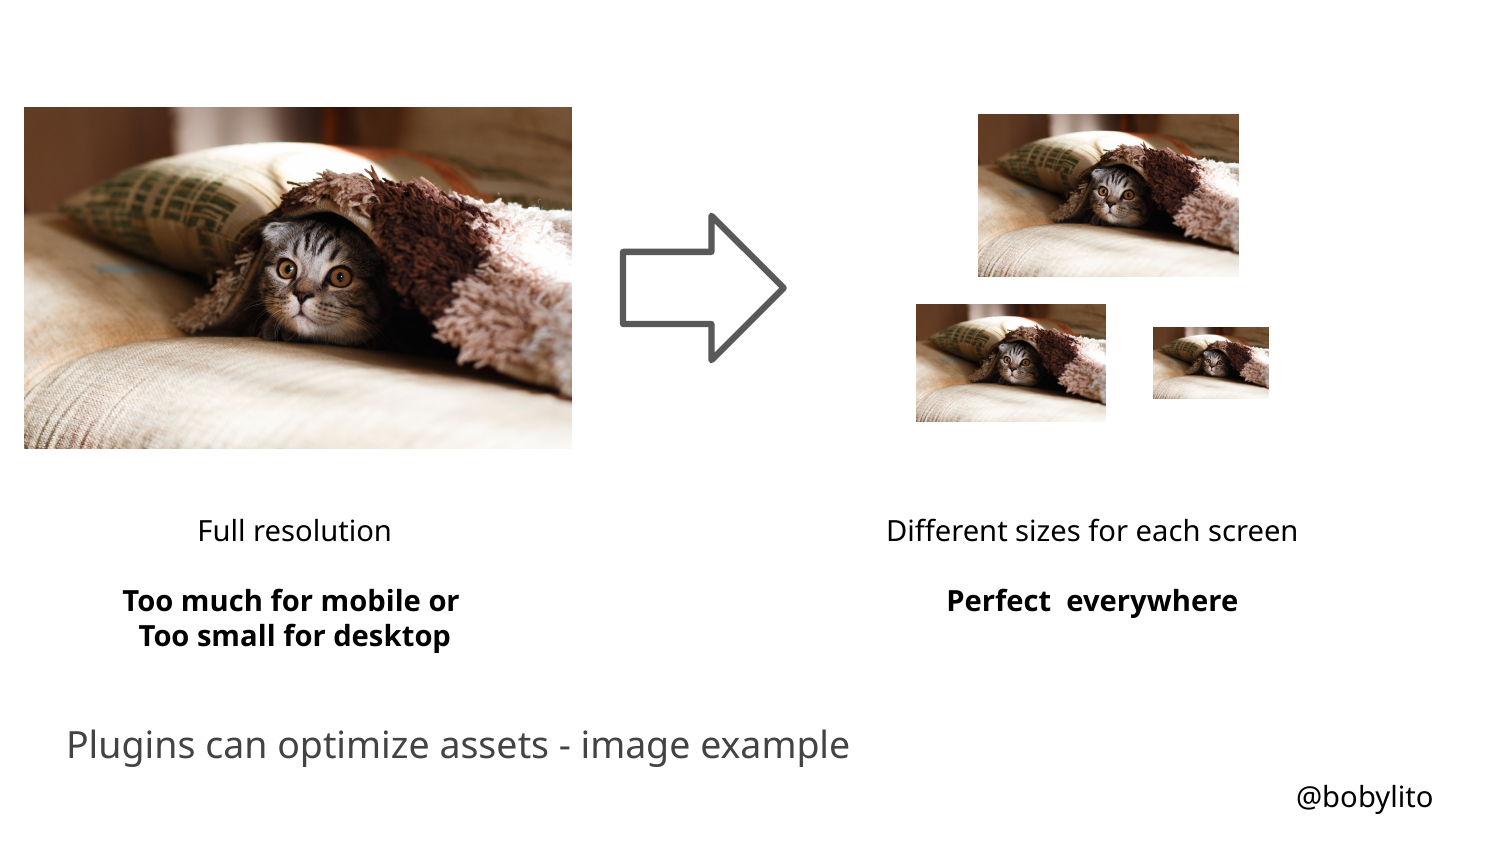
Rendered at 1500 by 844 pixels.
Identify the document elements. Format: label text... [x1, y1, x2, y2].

list Plugins can optimize assets - image example [51, 694, 1036, 794]
picture [24, 107, 572, 449]
picture [1153, 327, 1269, 399]
text_box Different sizes for each screen Perfect everywhere [858, 497, 1327, 588]
text_box Full resolution Too much for mobile or Too small for desktop [61, 497, 529, 588]
picture [916, 304, 1106, 422]
text_box [623, 215, 784, 361]
picture [978, 114, 1239, 277]
